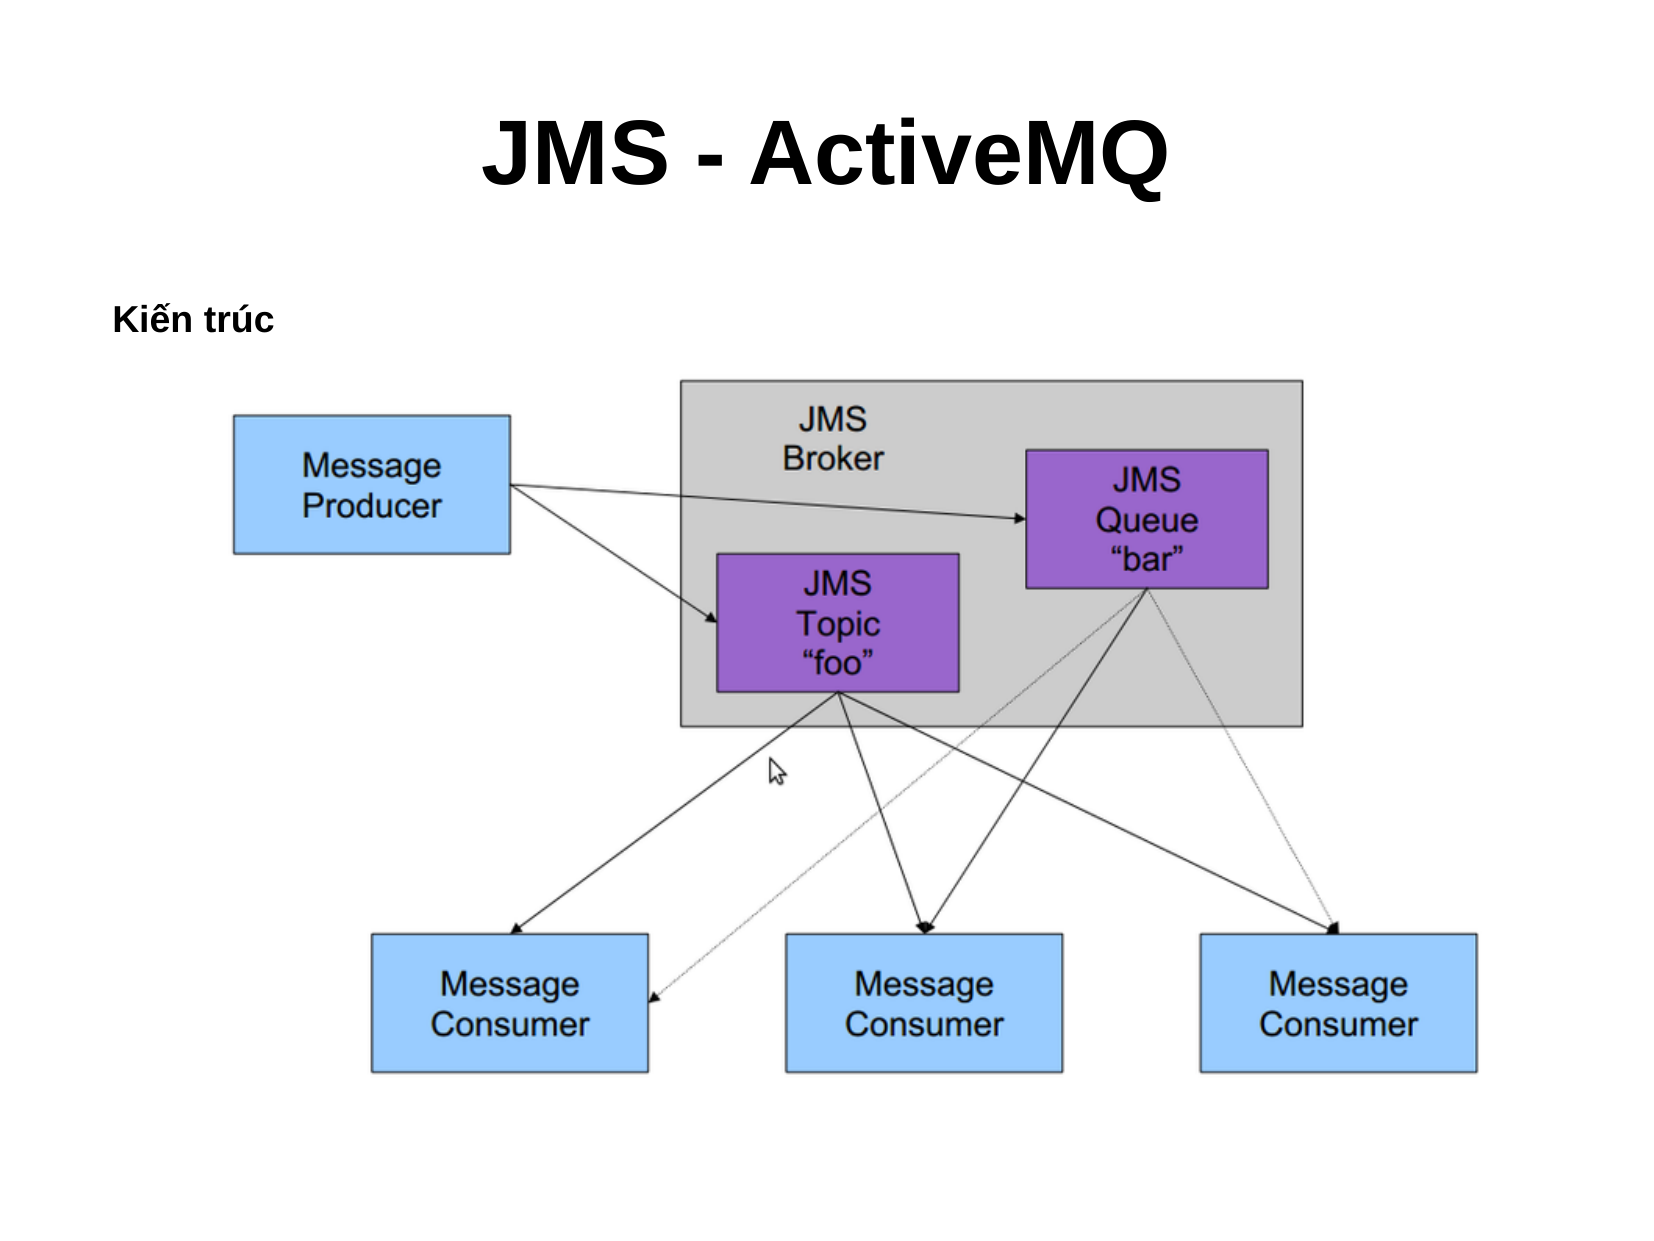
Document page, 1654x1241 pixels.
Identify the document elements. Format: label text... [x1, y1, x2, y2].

text_box Kiến trúc [97, 270, 1576, 991]
picture [210, 352, 1499, 1096]
title JMS - ActiveMQ [82, 49, 1571, 257]
